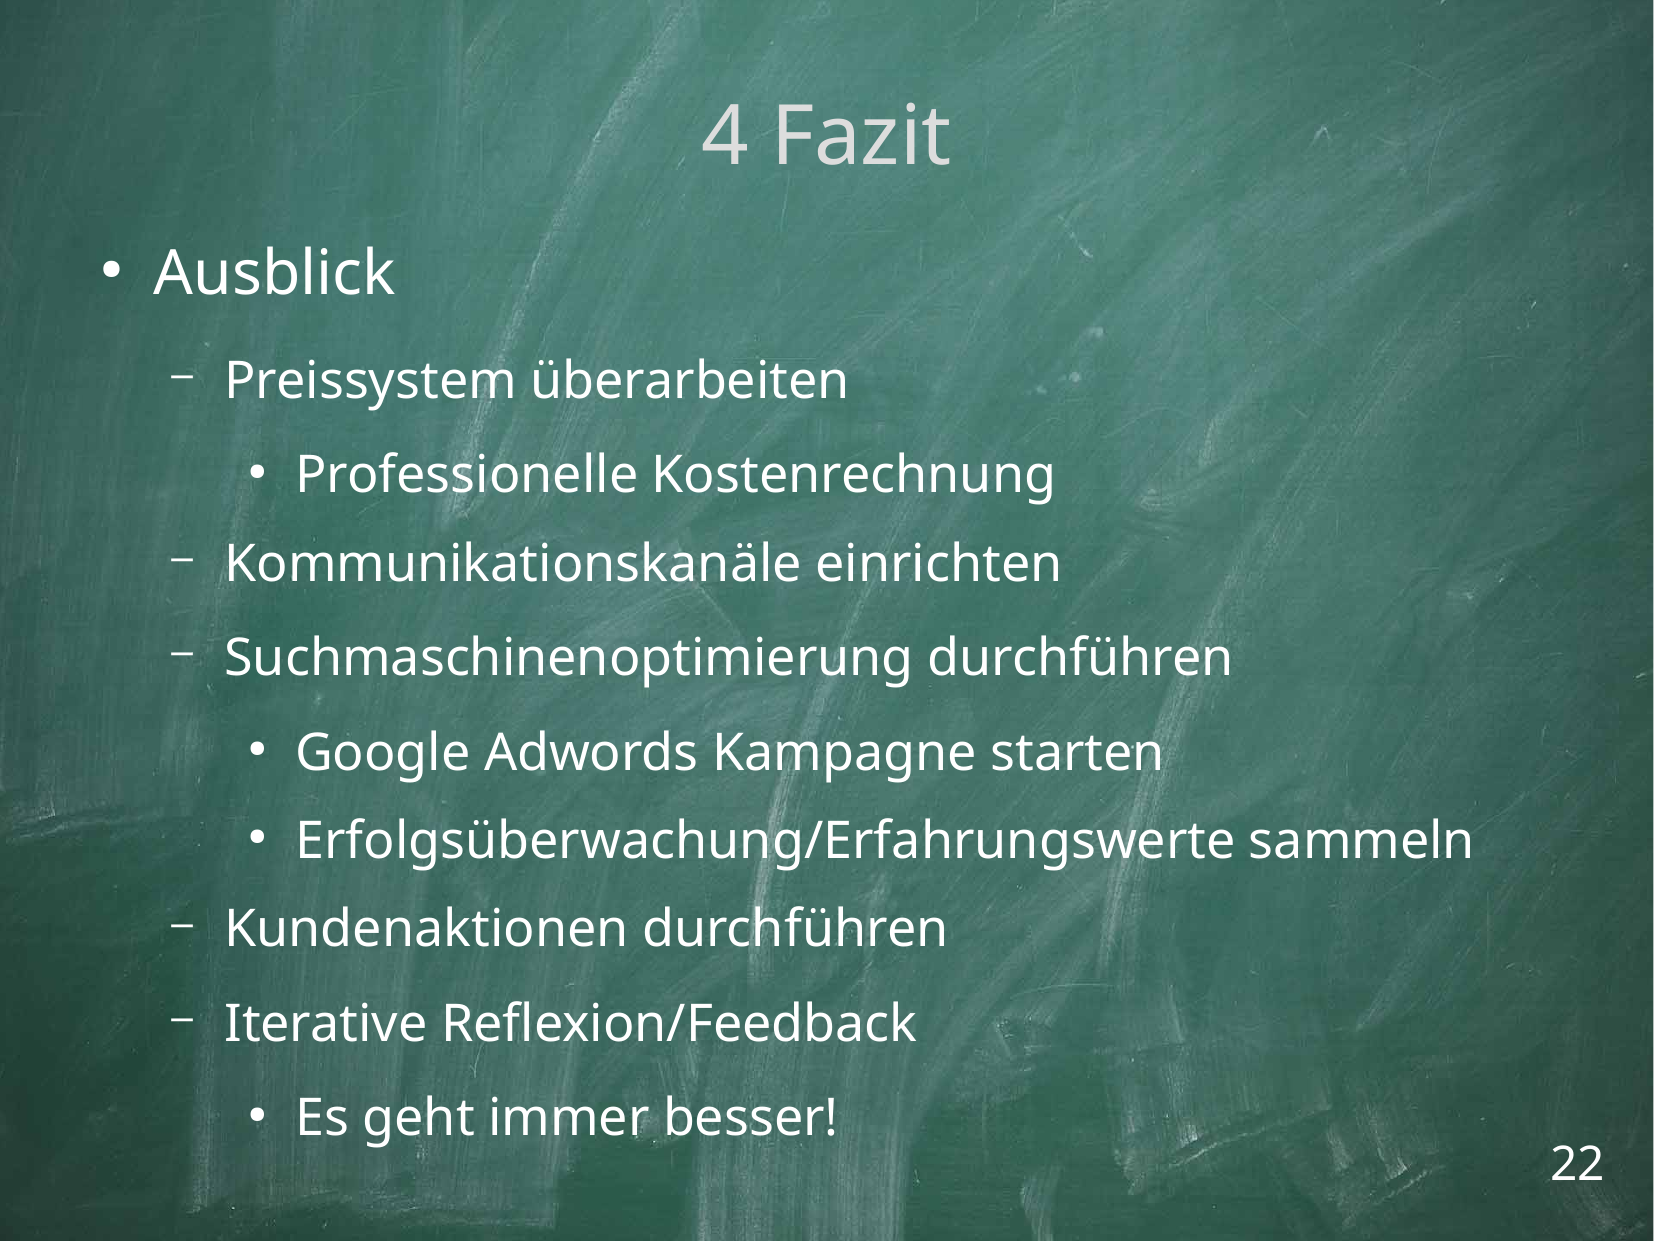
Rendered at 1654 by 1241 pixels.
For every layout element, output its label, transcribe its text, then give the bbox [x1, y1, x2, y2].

picture [0, 0, 1654, 1241]
title 4 Fazit [250, 29, 1403, 228]
list Ausblick Preissystem überarbeiten Professionelle Kostenrechnung Kommunikationskanäle einrichten Suchmaschinenoptimierung durchführen Google Adwords Kampagne starten Erfolgsüberwachung/Erfahrungswerte sammeln Kundenaktionen durchführen Iterative Reflexion/Feedback Es geht immer besser! [82, 228, 1571, 948]
text_box 22 [1535, 1122, 1654, 1200]
